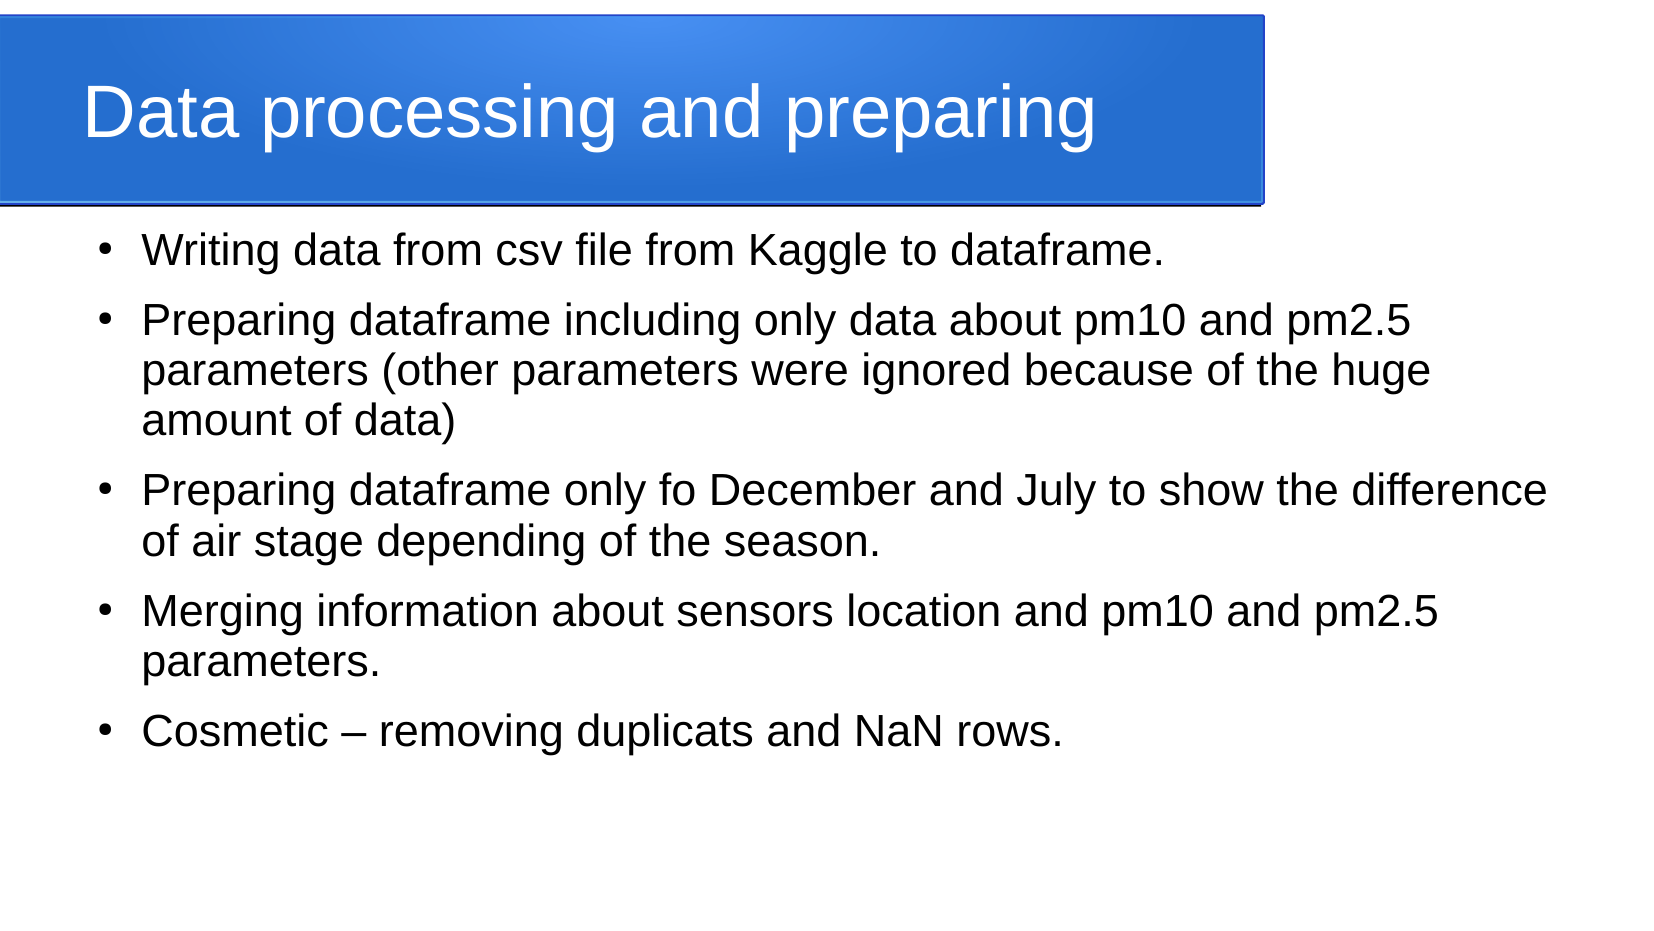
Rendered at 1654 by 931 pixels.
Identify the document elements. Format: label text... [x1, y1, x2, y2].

title Data processing and preparing [82, 35, 1235, 189]
list Writing data from csv file from Kaggle to dataframe. Preparing dataframe including only data about pm10 and pm2.5 parameters (other parameters were ignored because of the huge amount of data) Preparing dataframe only fo December and July to show the difference of air stage depending of the season. Merging information about sensors location and pm10 and pm2.5 parameters. Cosmetic – removing duplicats and NaN rows. [82, 224, 1571, 764]
